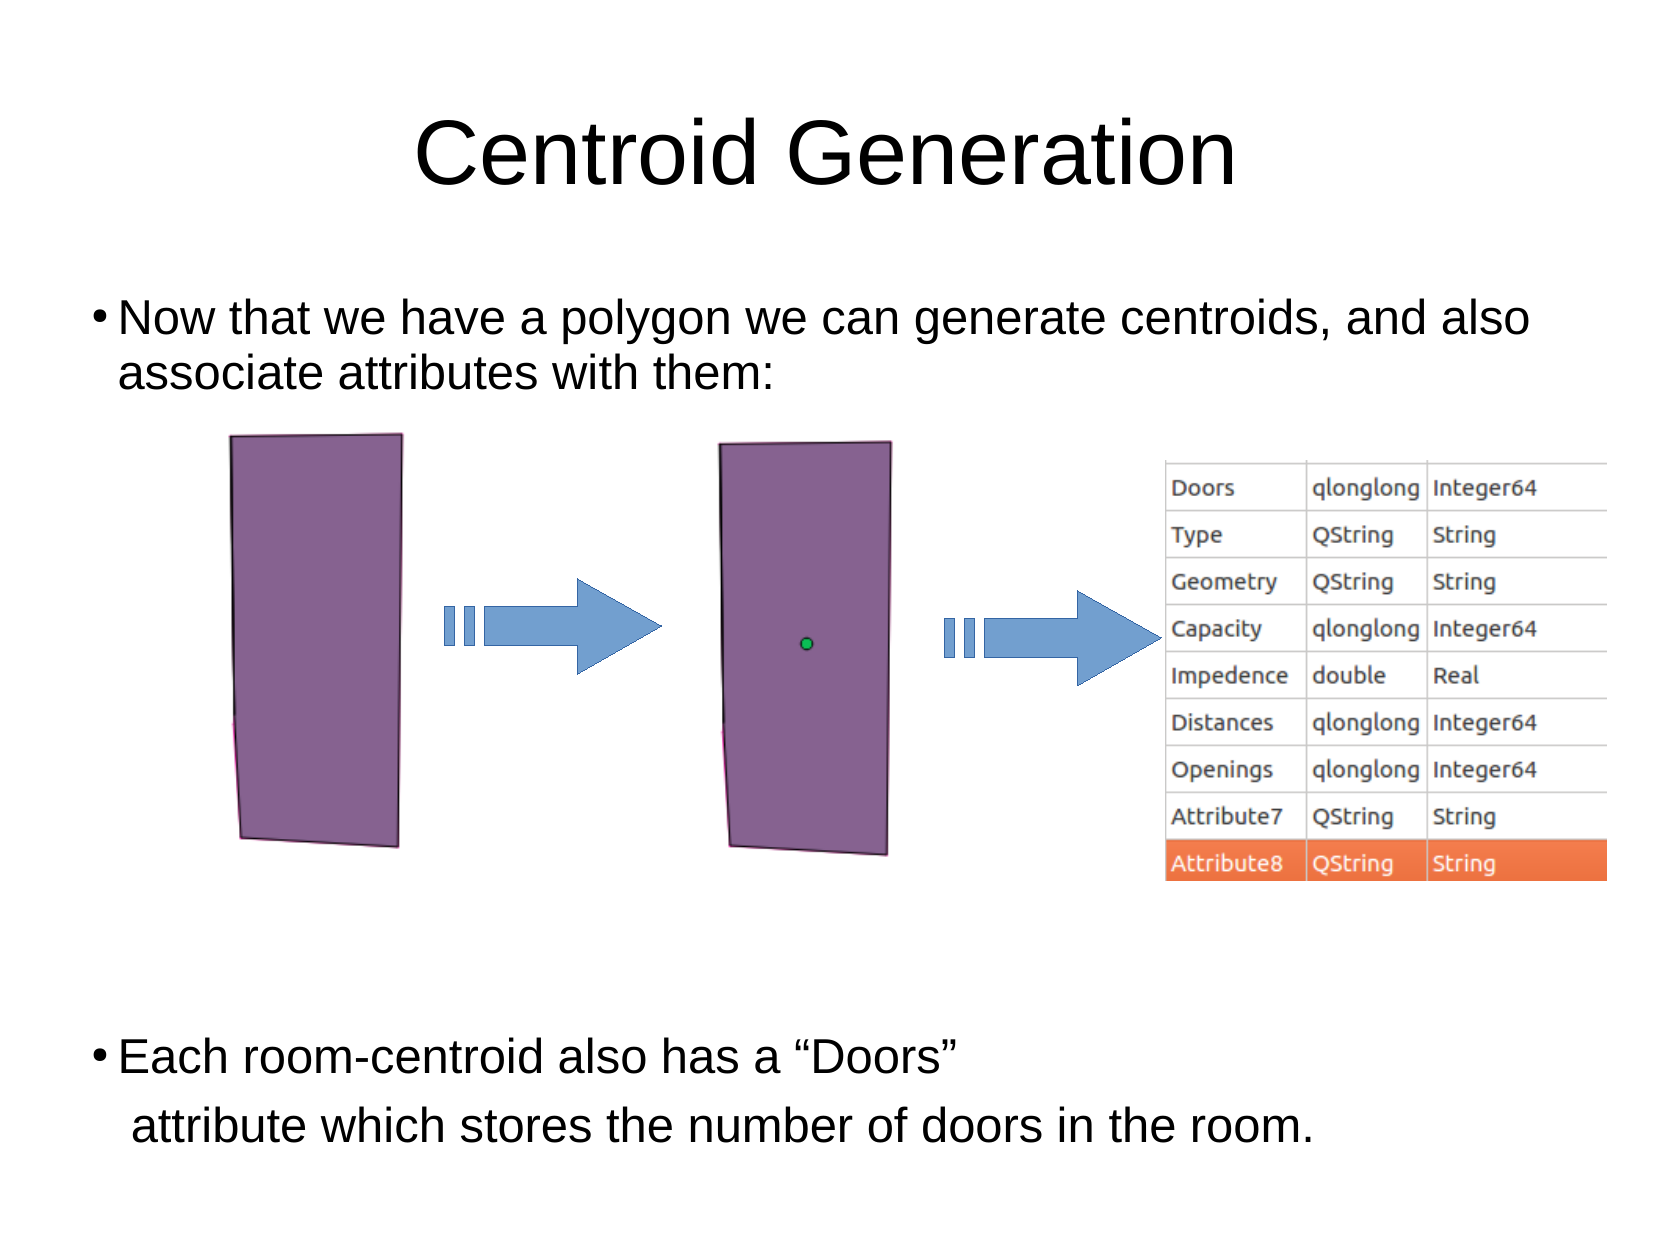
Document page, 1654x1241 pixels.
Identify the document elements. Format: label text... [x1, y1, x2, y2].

text_box [464, 606, 475, 646]
picture [177, 411, 470, 875]
text_box [484, 578, 662, 675]
title Centroid Generation [82, 49, 1571, 257]
text_box [964, 618, 975, 658]
text_box [444, 606, 455, 646]
list Now that we have a polygon we can generate centroids, and also associate attributes with them: Each room-centroid also has a “Doors” attribute which stores the number of doors in the room. [82, 290, 1571, 1158]
picture [1165, 460, 1607, 881]
text_box [944, 618, 955, 658]
text_box [984, 590, 1162, 686]
picture [685, 425, 965, 871]
